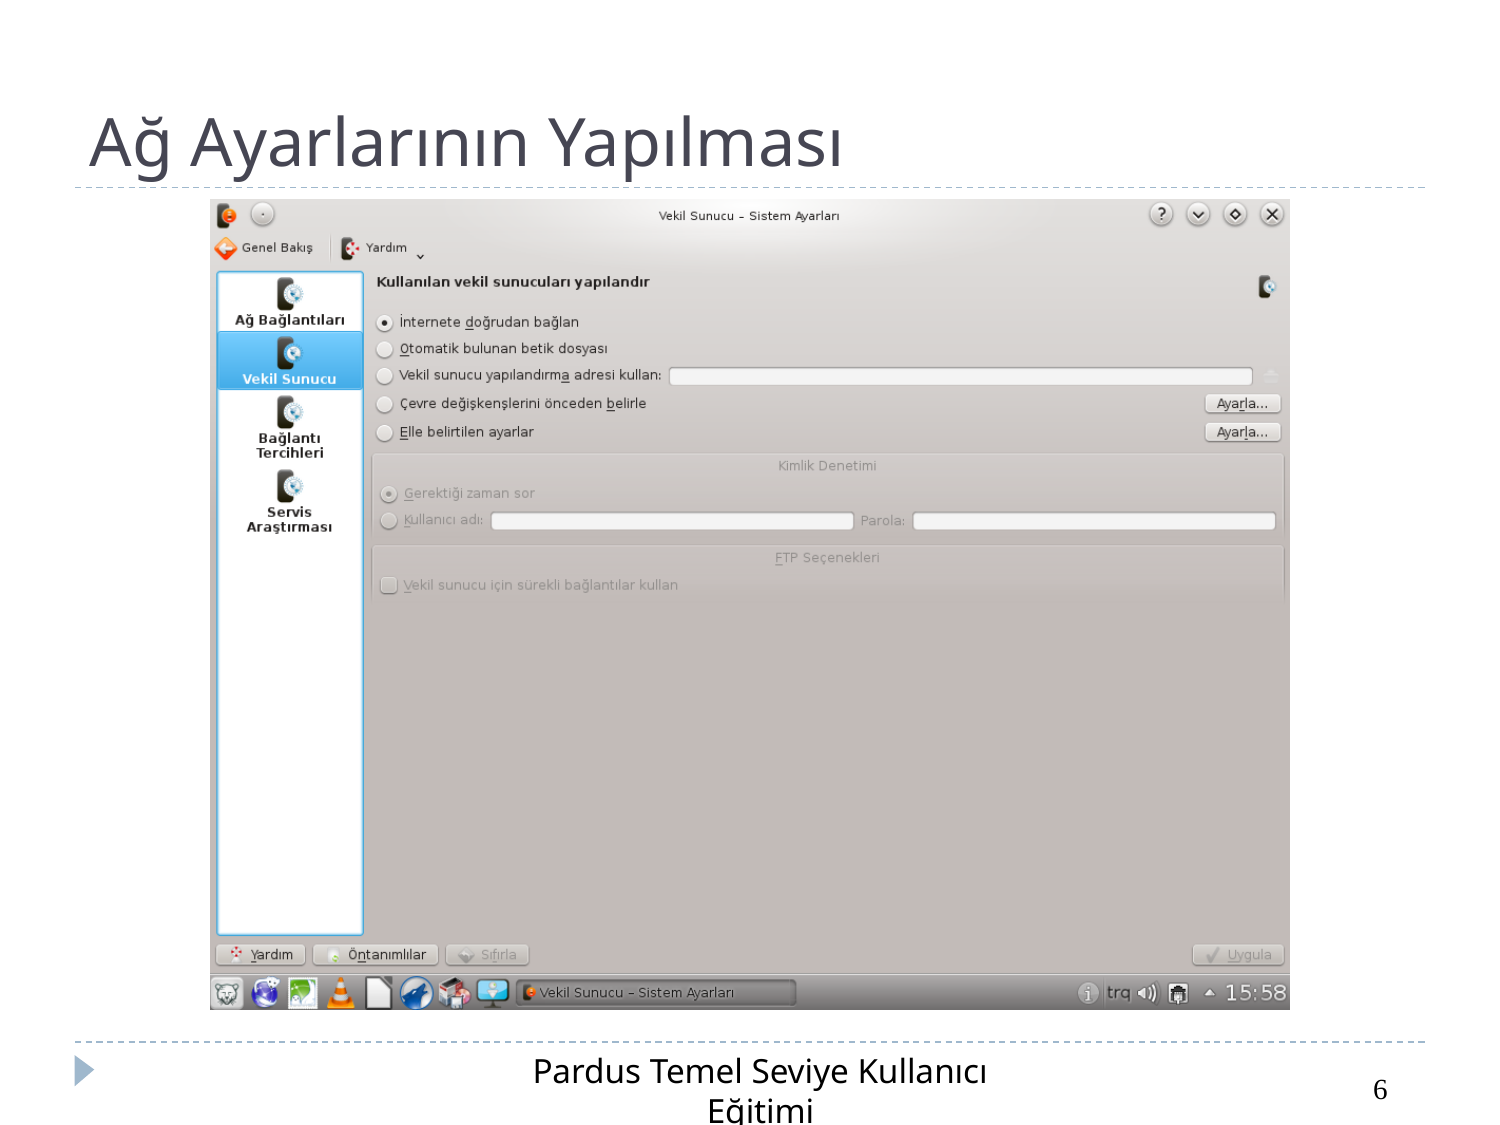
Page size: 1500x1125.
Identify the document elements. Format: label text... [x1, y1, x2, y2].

title Ağ Ayarlarının Yapılması [75, 24, 1425, 188]
picture [210, 199, 1290, 1010]
